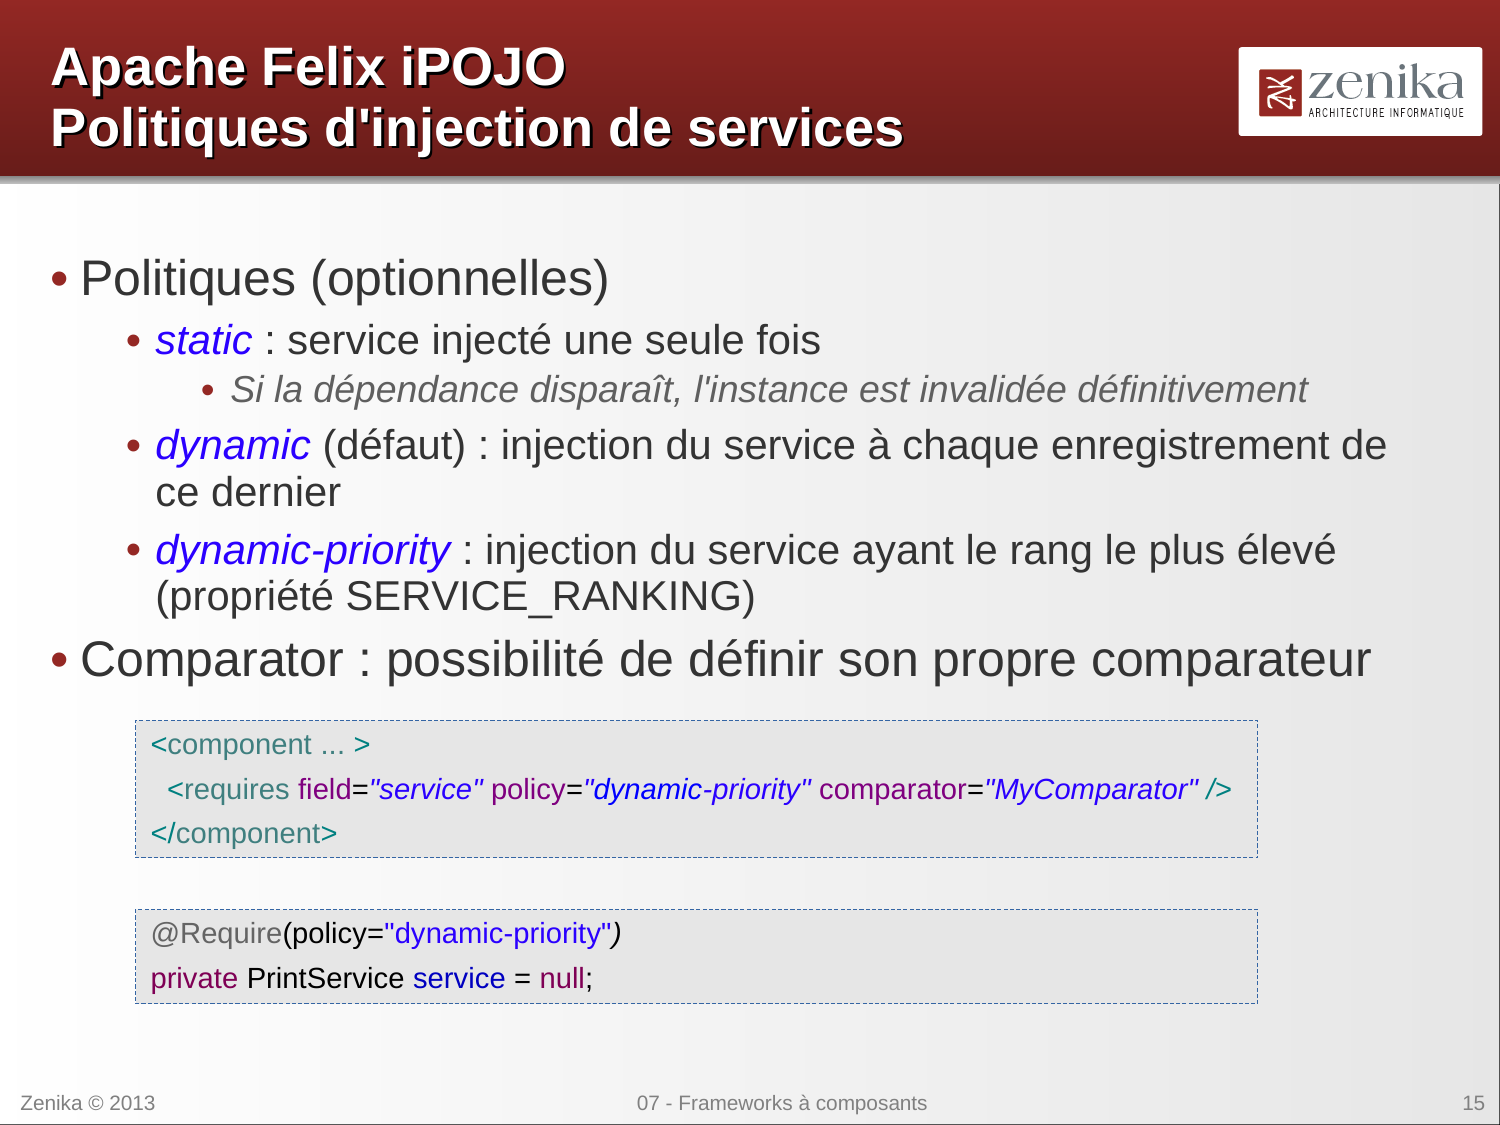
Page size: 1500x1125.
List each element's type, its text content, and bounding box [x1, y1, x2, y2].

list Politiques (optionnelles) static : service injecté une seule fois Si la dépendance disparaît, l'instance est invalidée définitivement dynamic (défaut) : injection du service à chaque enregistrement de ce dernier dynamic-priority : injection du service ayant le rang le plus élevé (propriété SERVICE_RANKING) Comparator : possibilité de définir son propre comparateur [50, 249, 1435, 1079]
list <component ... > <requires field="service" policy="dynamic-priority" comparator="MyComparator" /> </component> [135, 720, 1258, 858]
picture [1257, 58, 1464, 125]
list @Require(policy="dynamic-priority") private PrintService service = null; [135, 909, 1258, 1004]
title Apache Felix iPOJO Politiques d'injection de services [50, 15, 1206, 180]
